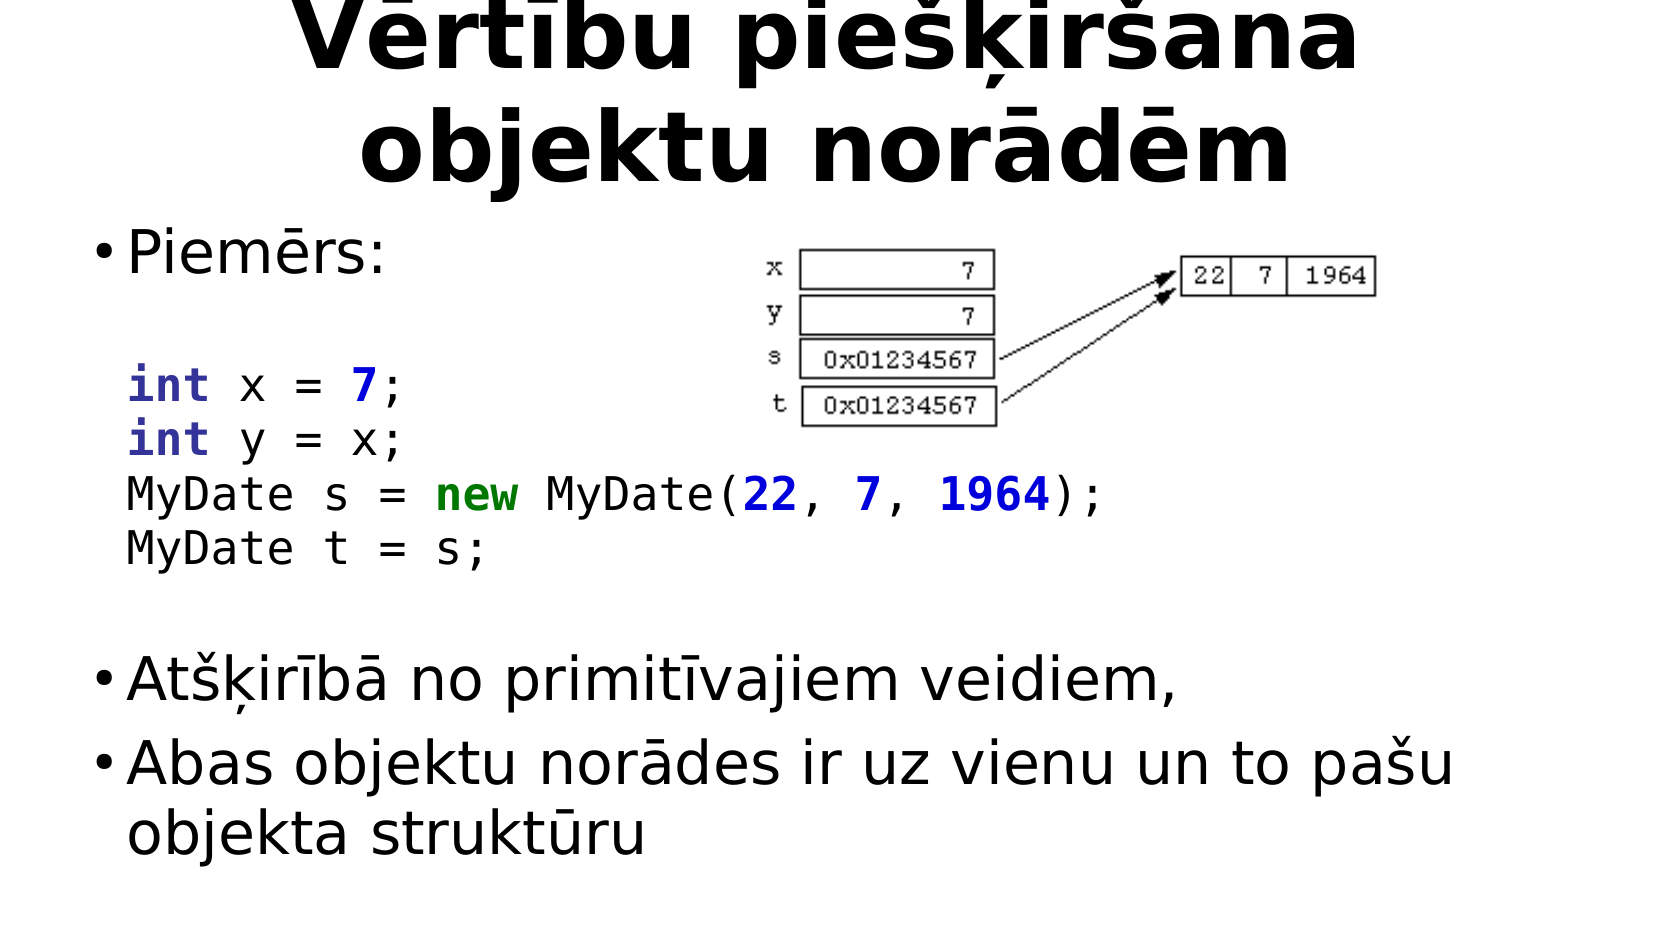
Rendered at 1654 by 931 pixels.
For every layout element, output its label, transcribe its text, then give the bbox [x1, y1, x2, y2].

picture [718, 217, 1465, 447]
title Vērtību piešķiršana objektu norādēm [82, 0, 1571, 205]
list Piemērs: int x = 7; int y = x; MyDate s = new MyDate(22, 7, 1964); MyDate t = s; Atšķirībā no primitīvajiem veidiem, Abas objektu norādes ir uz vienu un to pašu objekta struktūru [82, 217, 1583, 877]
